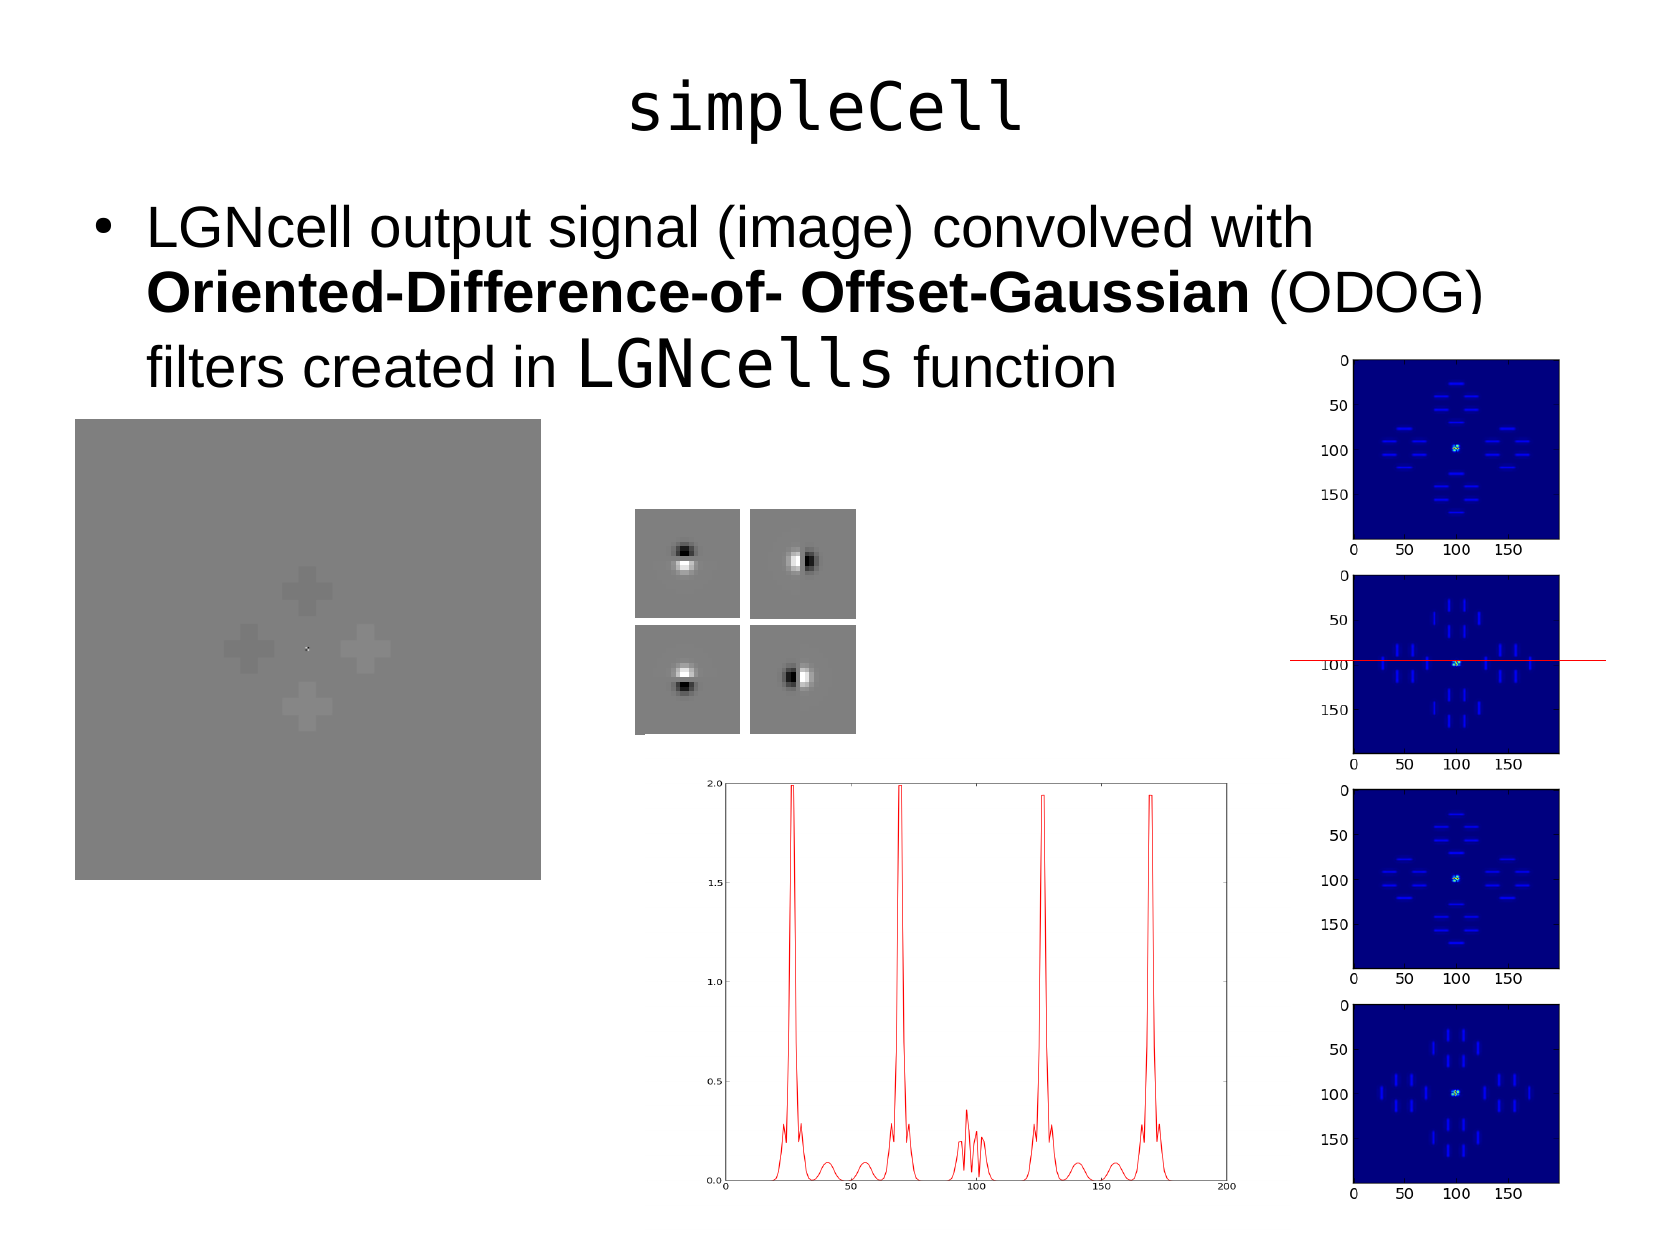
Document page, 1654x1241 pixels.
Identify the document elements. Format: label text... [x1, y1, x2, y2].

picture [750, 509, 856, 619]
picture [1310, 661, 1606, 1216]
picture [635, 509, 740, 618]
picture [635, 625, 1291, 1231]
list LGNcell output signal (image) convolved with Oriented-Difference-of- Offset-Gaussian (ODOG) filters created in LGNcells function [75, 195, 1531, 915]
picture [75, 419, 541, 881]
picture [1310, 314, 1606, 660]
title simpleCell [82, 49, 1571, 166]
